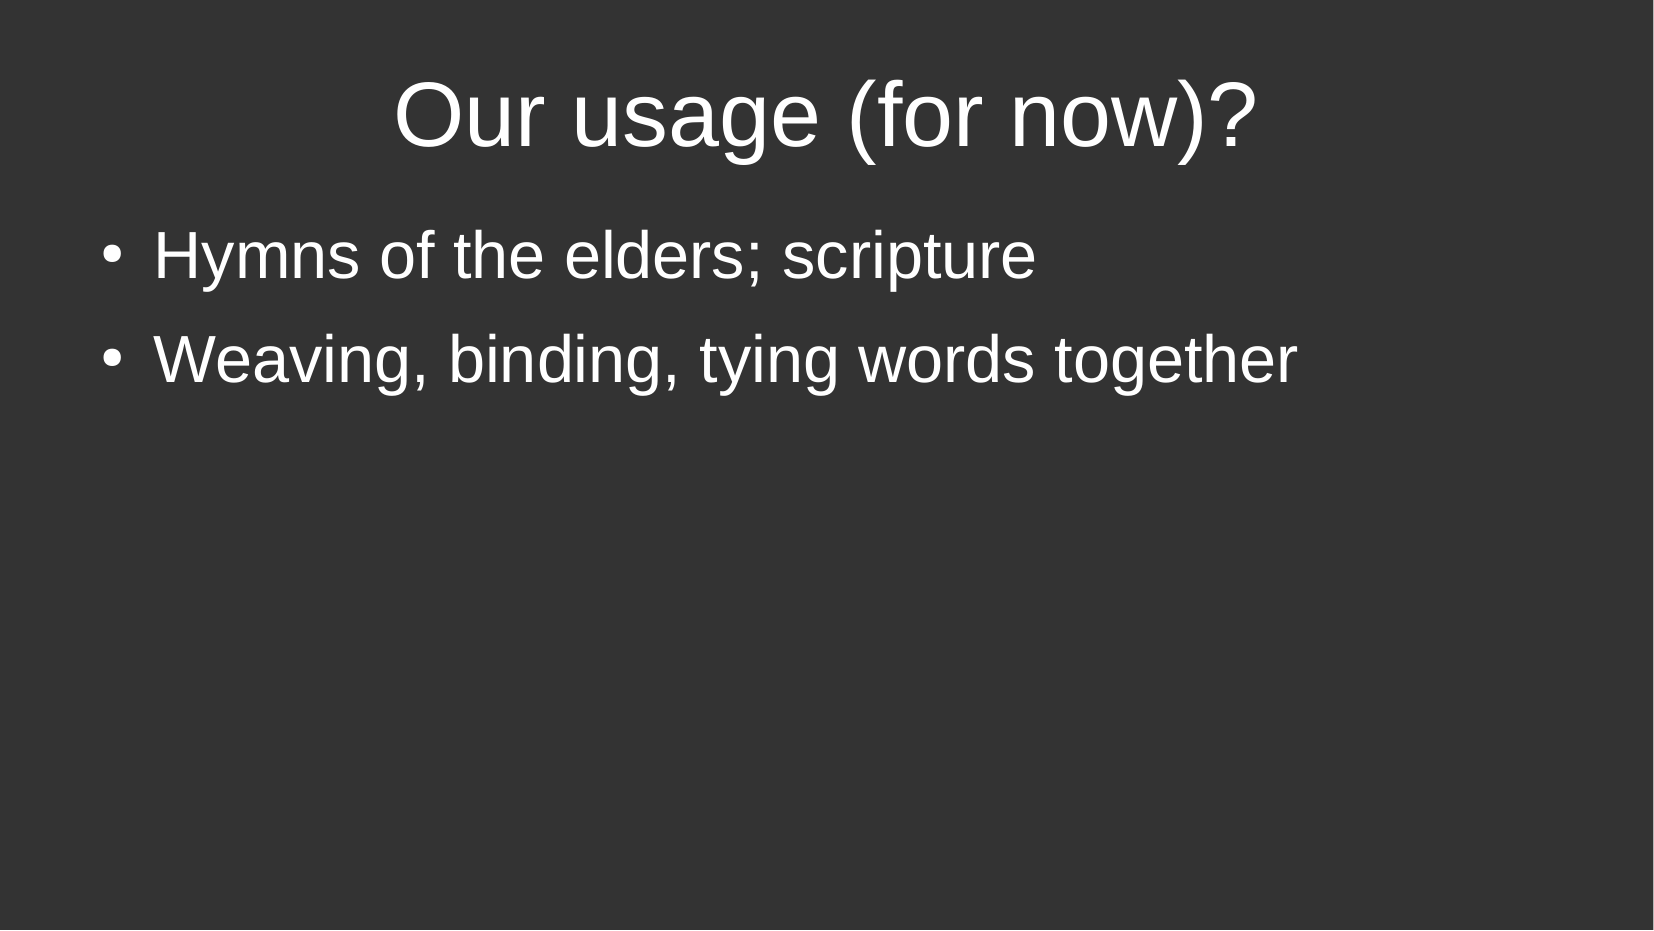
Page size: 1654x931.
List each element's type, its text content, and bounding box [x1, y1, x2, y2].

list Hymns of the elders; scripture Weaving, binding, tying words together [82, 217, 1571, 758]
title Our usage (for now)? [82, 37, 1571, 193]
